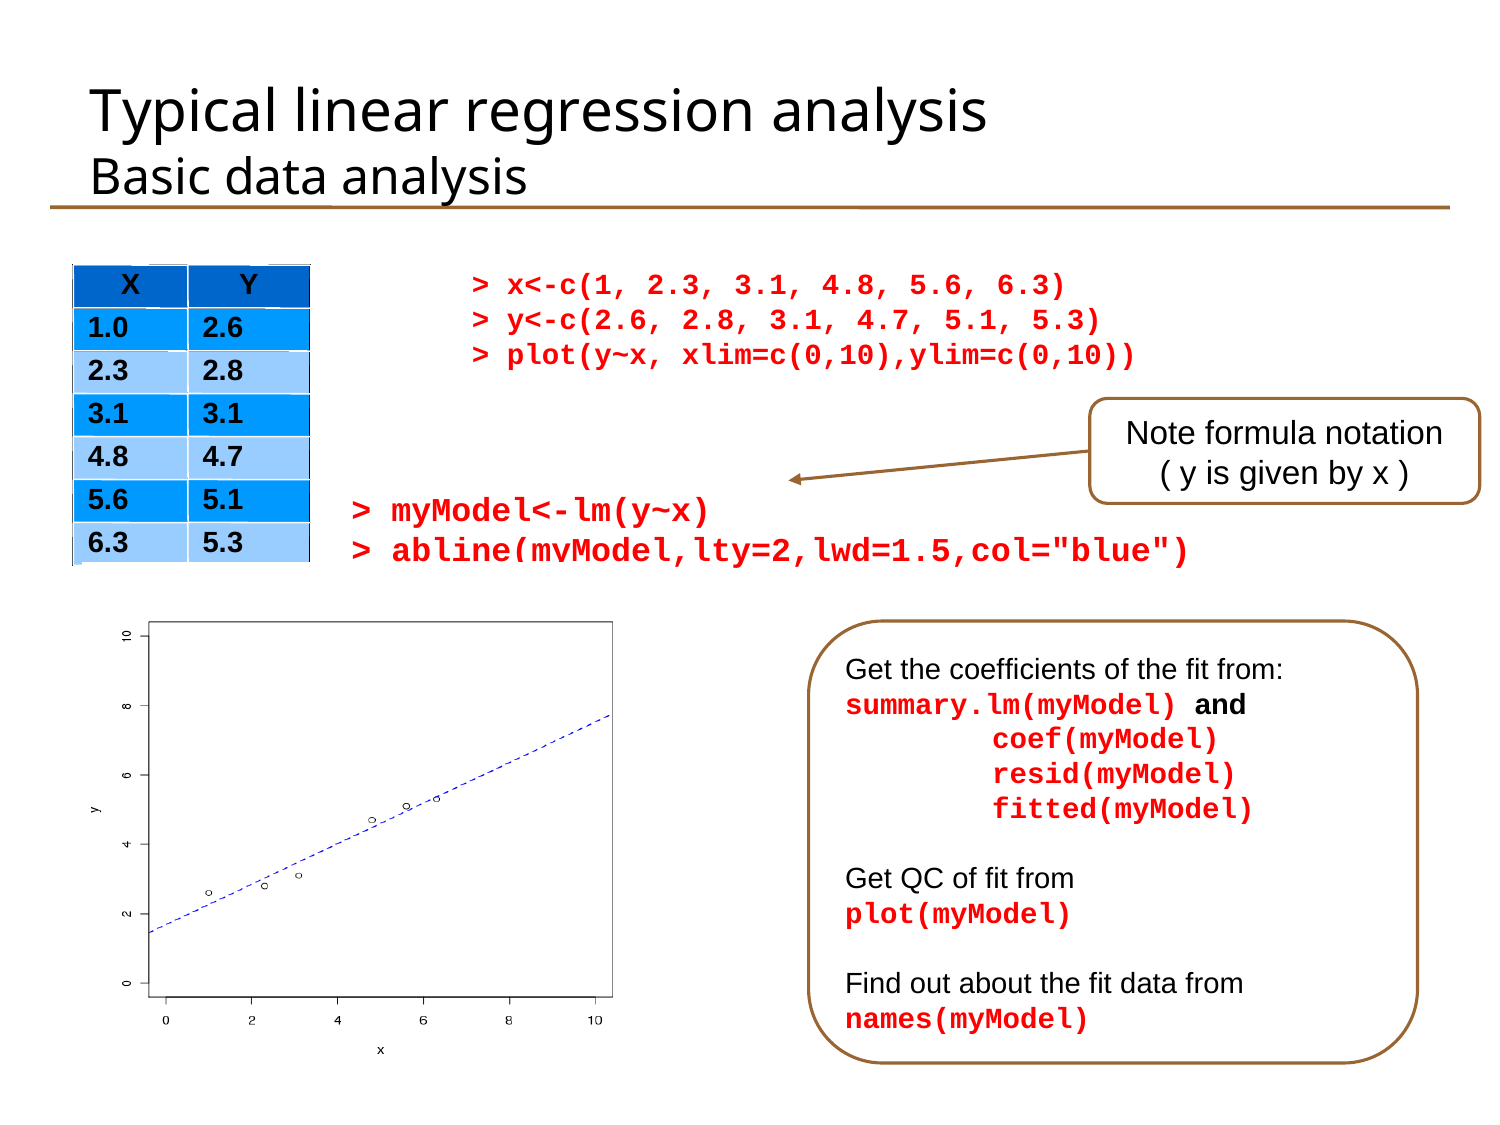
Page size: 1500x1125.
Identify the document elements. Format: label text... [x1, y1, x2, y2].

text_box Y [189, 266, 310, 307]
text_box 2.3 [74, 352, 187, 393]
text_box 2.6 [189, 309, 310, 350]
text_box 5.3 [189, 524, 310, 562]
text_box Note formula notation ( y is given by x ) [1089, 398, 1480, 504]
text_box 4.7 [189, 438, 310, 478]
text_box 5.1 [189, 481, 310, 521]
text_box 5.6 [74, 481, 187, 521]
picture [82, 562, 646, 1071]
text_box X [74, 266, 187, 307]
text_box > x<-c(1, 2.3, 3.1, 4.8, 5.6, 6.3) > y<-c(2.6, 2.8, 3.1, 4.7, 5.1, 5.3) > plot(y~x, xlim=c(0,10),ylim=c(0,10)) [457, 257, 1180, 395]
text_box > myModel<-lm(y~x) > abline(myModel,lty=2,lwd=1.5,col="blue") [336, 480, 1241, 597]
text_box 1.0 [74, 309, 187, 350]
text_box 4.8 [74, 438, 187, 478]
text_box 3.1 [189, 395, 310, 435]
text_box 3.1 [74, 395, 187, 435]
text_box 2.8 [189, 352, 310, 393]
text_box 6.3 [74, 524, 187, 564]
text_box Typical linear regression analysis Basic data analysis [75, 44, 1425, 233]
text_box Get the coefficients of the fit from: summary.lm(myModel) and coef(myModel) resid(myModel) fitted(myModel) Get QC of fit from plot(myModel) Find out about the fit data from names(myModel) [808, 621, 1418, 1063]
